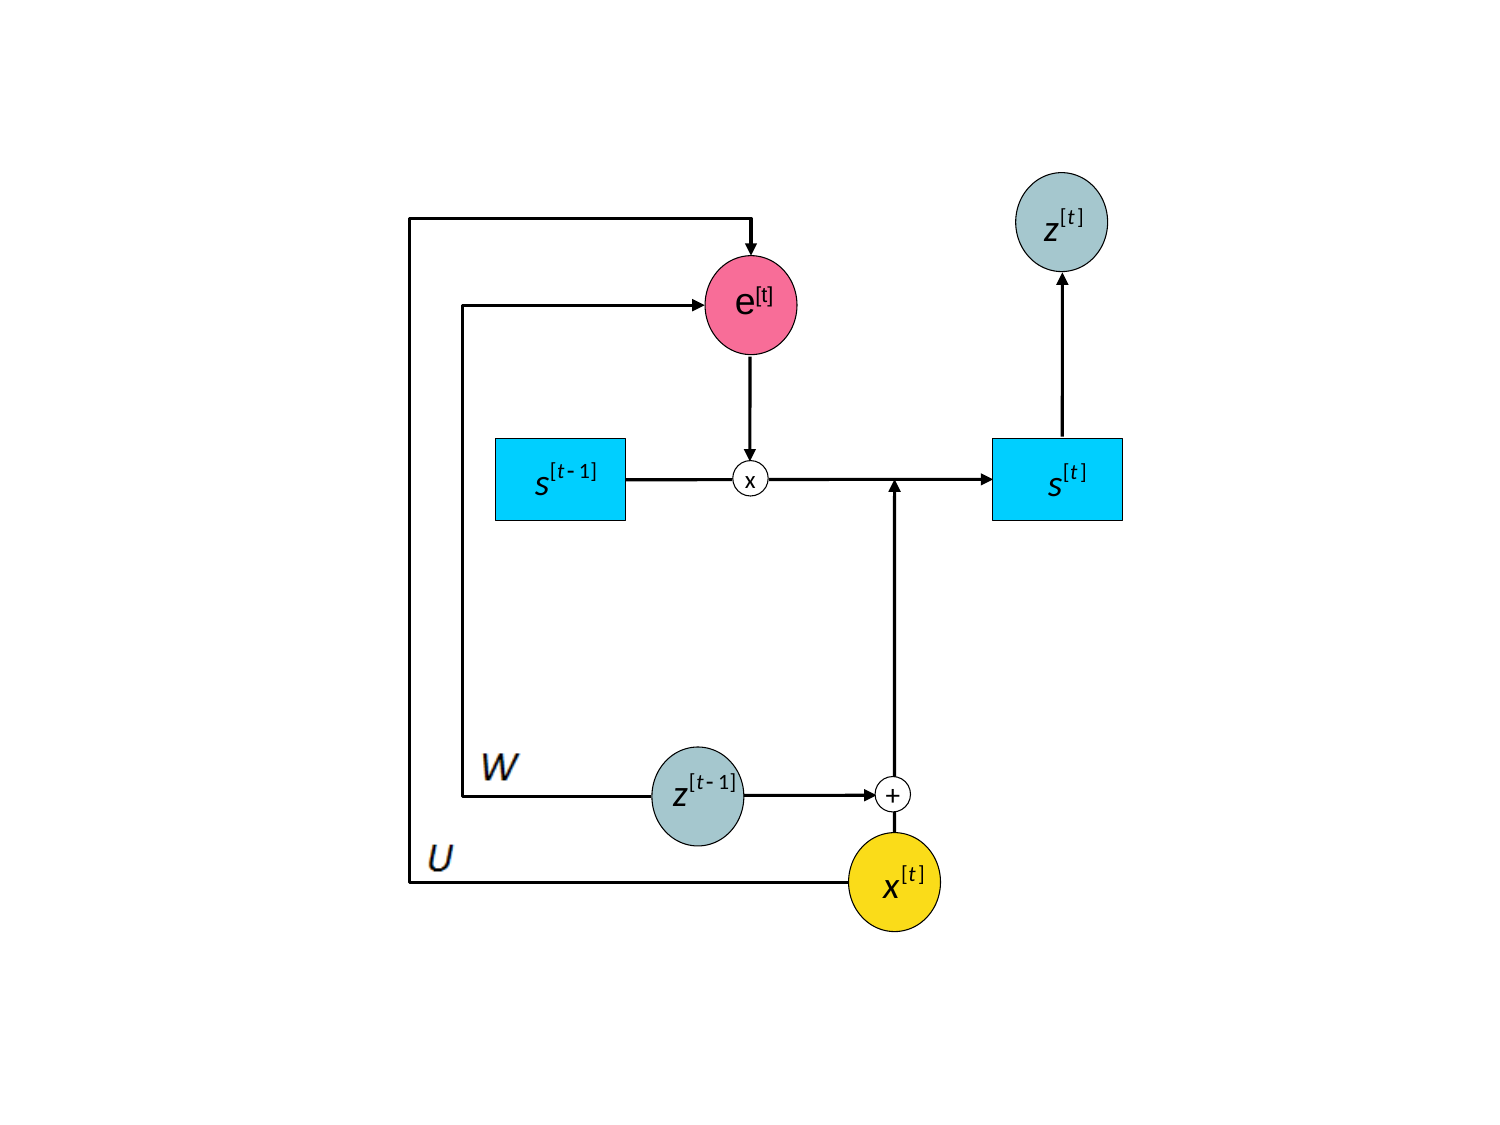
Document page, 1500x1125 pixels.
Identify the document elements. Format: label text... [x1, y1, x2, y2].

text_box [705, 255, 791, 355]
picture [415, 834, 461, 878]
chart [876, 857, 930, 905]
chart [1037, 201, 1091, 248]
chart [666, 766, 742, 814]
picture [474, 741, 524, 787]
text_box e[t] [720, 273, 856, 330]
chart [1041, 456, 1092, 507]
text_box [495, 438, 626, 521]
chart [528, 454, 604, 505]
text_box [848, 832, 941, 932]
text_box [1015, 172, 1108, 272]
text_box [651, 746, 741, 846]
text_box [992, 438, 1123, 521]
text_box x [732, 460, 769, 497]
text_box + [875, 776, 911, 812]
